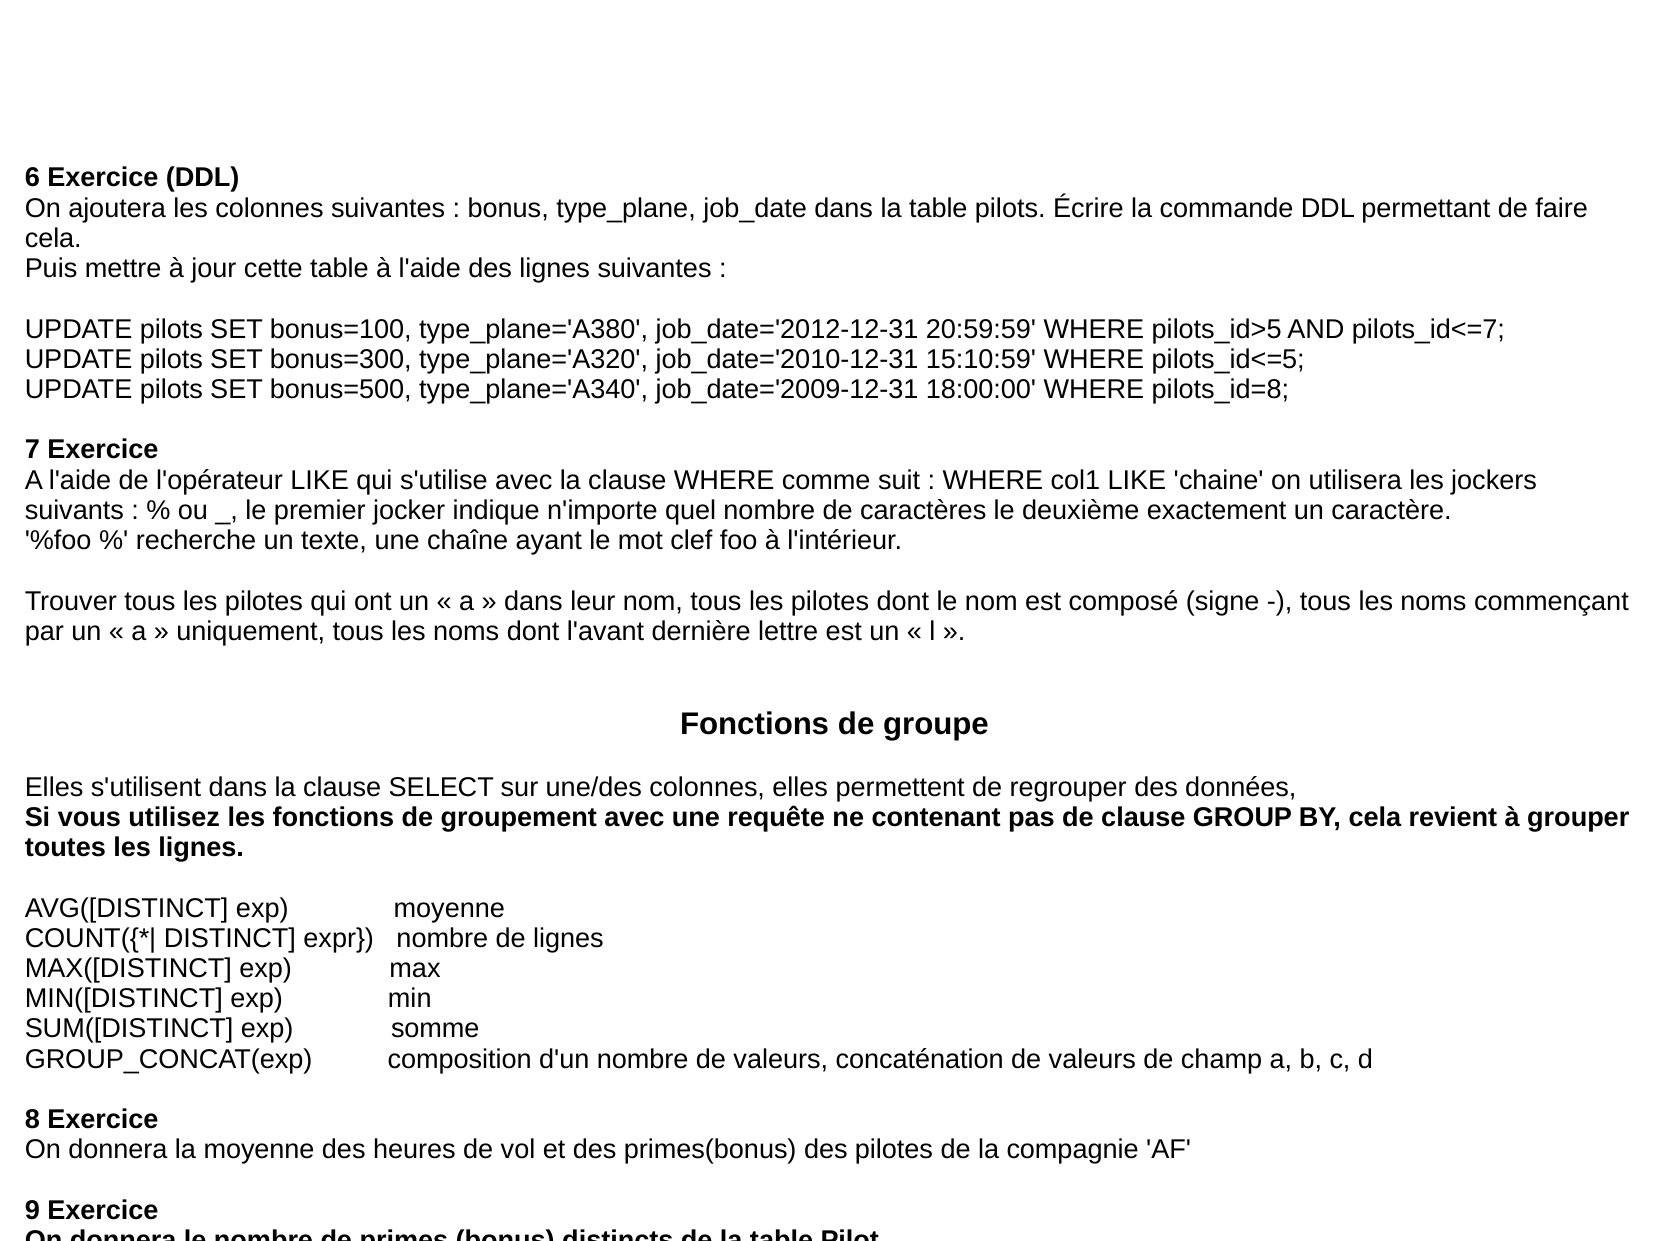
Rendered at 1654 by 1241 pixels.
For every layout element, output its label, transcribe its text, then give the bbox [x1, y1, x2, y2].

text_box 6 Exercice (DDL) On ajoutera les colonnes suivantes : bonus, type_plane, job_date dans la table pilots. Écrire la commande DDL permettant de faire cela. Puis mettre à jour cette table à l'aide des lignes suivantes : UPDATE pilots SET bonus=100, type_plane='A380', job_date='2012-12-31 20:59:59' WHERE pilots_id>5 AND pilots_id<=7; UPDATE pilots SET bonus=300, type_plane='A320', job_date='2010-12-31 15:10:59' WHERE pilots_id<=5; UPDATE pilots SET bonus=500, type_plane='A340', job_date='2009-12-31 18:00:00' WHERE pilots_id=8; 7 Exercice A l'aide de l'opérateur LIKE qui s'utilise avec la clause WHERE comme suit : WHERE col1 LIKE 'chaine' on utilisera les jockers suivants : % ou _, le premier jocker indique n'importe quel nombre de caractères le deuxième exactement un caractère. '%foo %' recherche un texte, une chaîne ayant le mot clef foo à l'intérieur. Trouver tous les pilotes qui ont un « a » dans leur nom, tous les pilotes dont le nom est composé (signe -), tous les noms commençant par un « a » uniquement, tous les noms dont l'avant dernière lettre est un « l ». Fonctions de groupe Elles s'utilisent dans la clause SELECT sur une/des colonnes, elles permettent de regrouper des données, Si vous utilisez les fonctions de groupement avec une requête ne contenant pas de clause GROUP BY, cela revient à grouper toutes les lignes. AVG([DISTINCT] exp) moyenne COUNT({*| DISTINCT] expr}) nombre de lignes MAX([DISTINCT] exp) max MIN([DISTINCT] exp) min SUM([DISTINCT] exp) somme GROUP_CONCAT(exp) composition d'un nombre de valeurs, concaténation de valeurs de champ a, b, c, d 8 Exercice On donnera la moyenne des heures de vol et des primes(bonus) des pilotes de la compagnie 'AF' 9 Exercice On donnera le nombre de primes (bonus) distincts de la table Pilot [10, 94, 1654, 1241]
